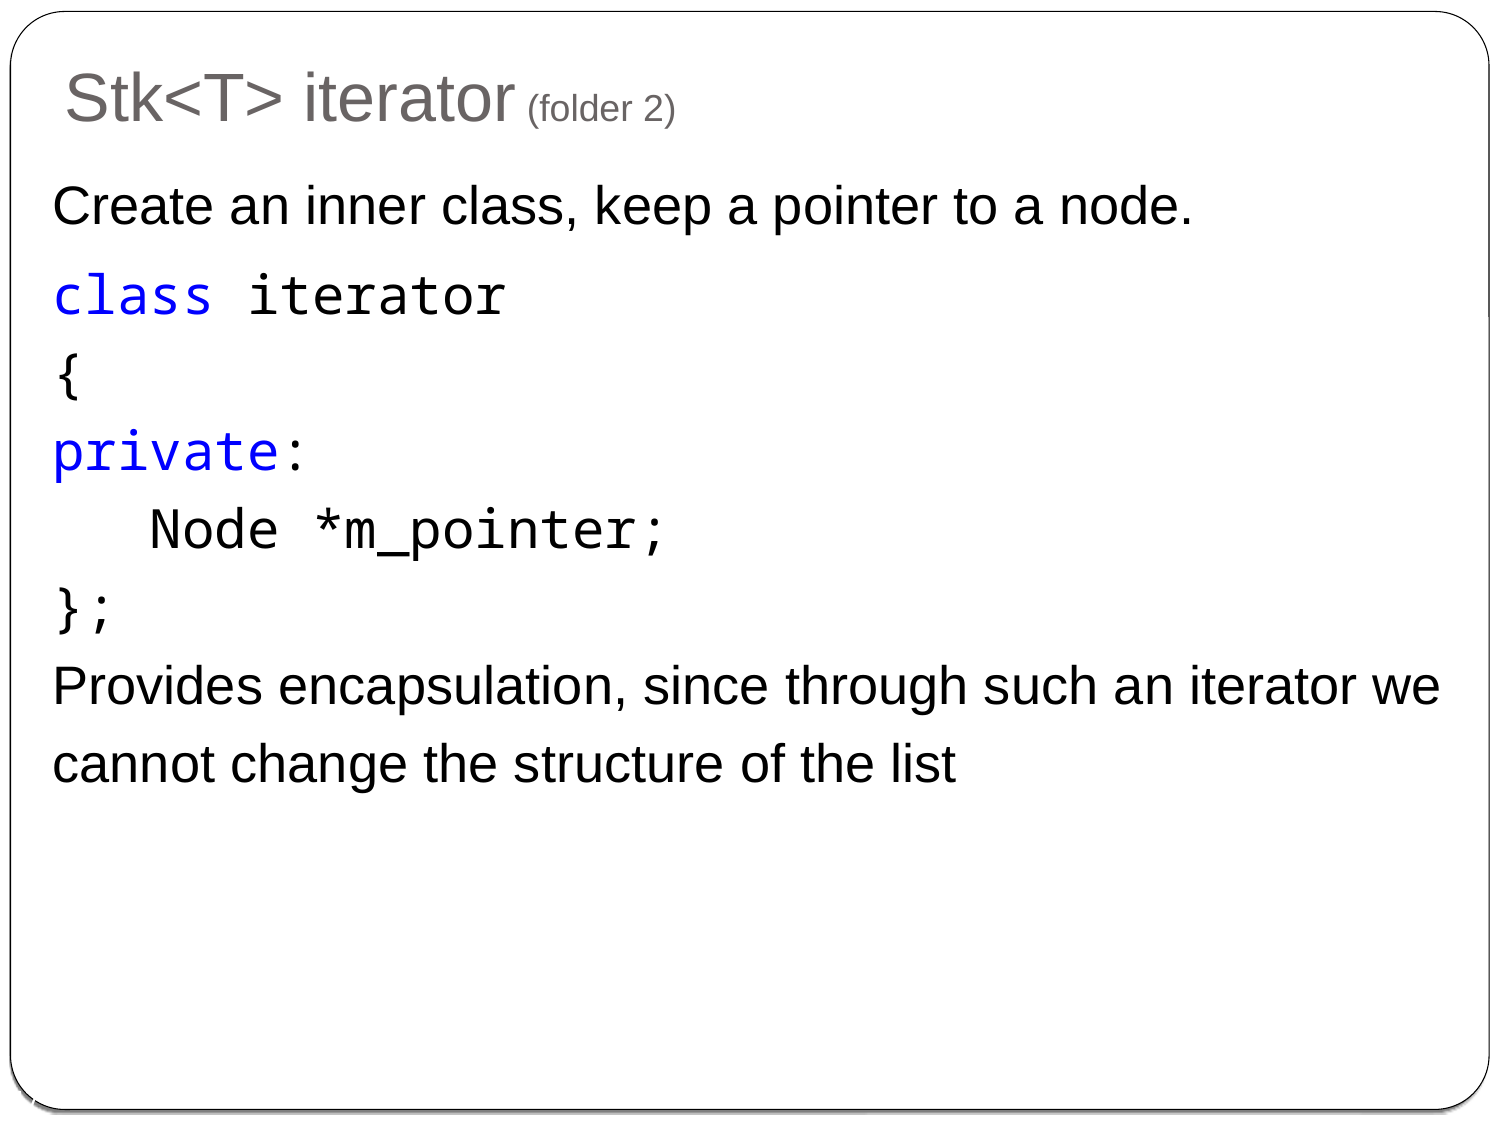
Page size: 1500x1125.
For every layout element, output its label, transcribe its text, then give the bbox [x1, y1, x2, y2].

slide_number <number> [0, 1074, 50, 1125]
title Stk<T> iterator (folder 2) [50, 45, 1450, 150]
list Create an inner class, keep a pointer to a node. class iterator { private: Node *m_pointer; }; Provides encapsulation, since through such an iterator we cannot change the structure of the list [37, 162, 1463, 1088]
